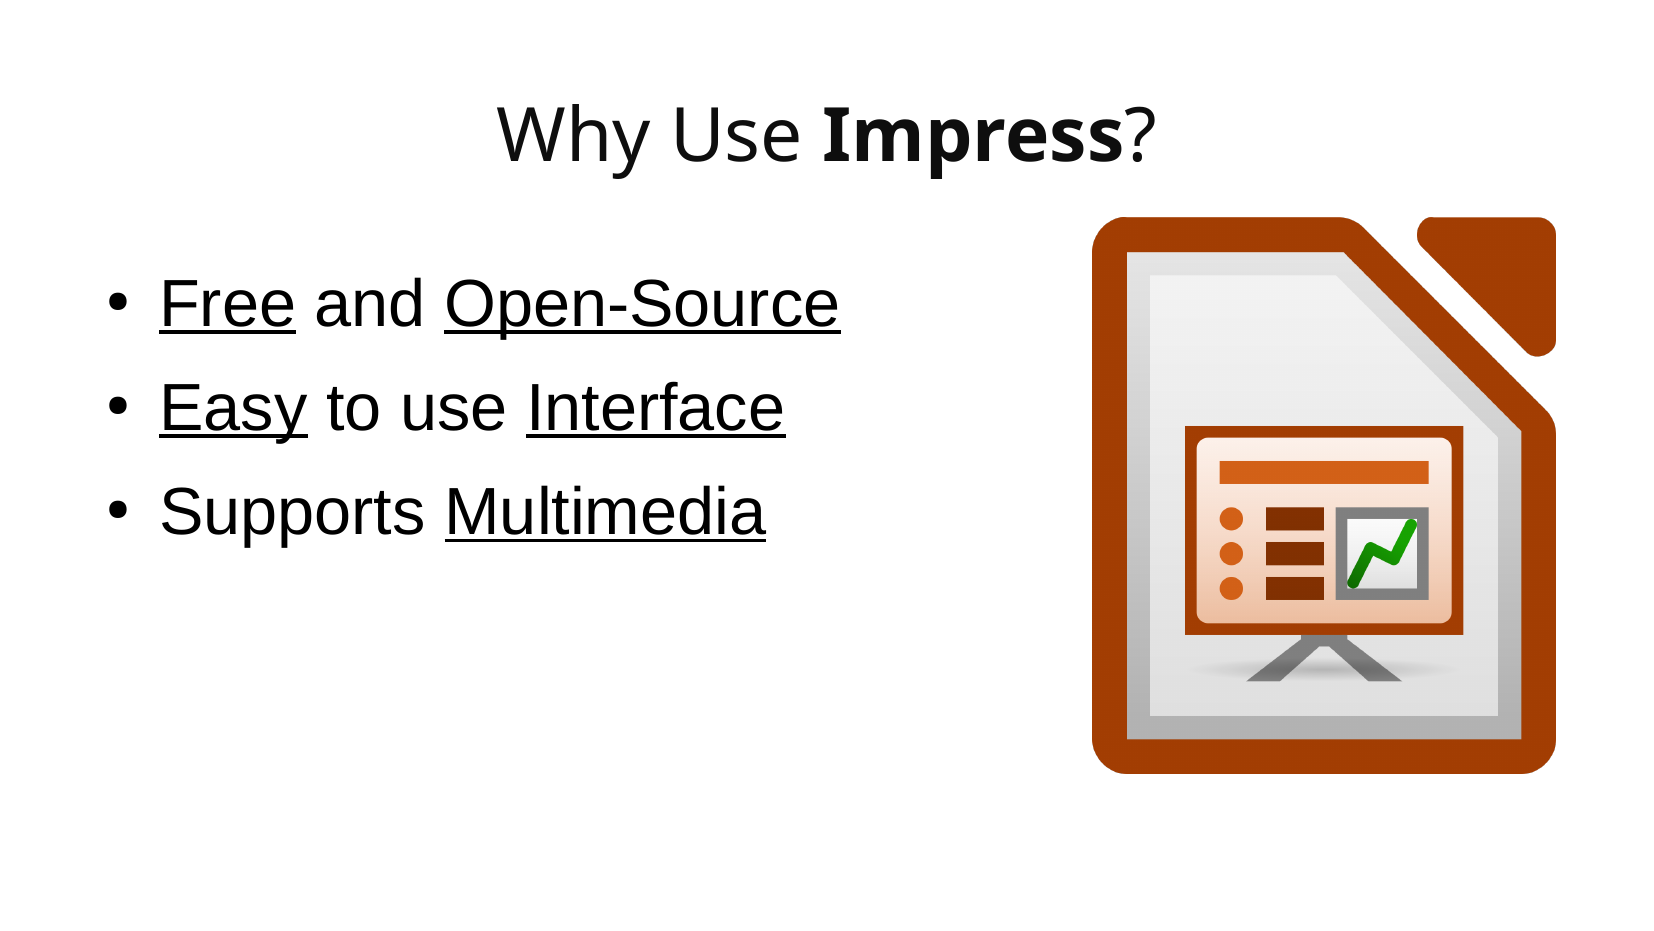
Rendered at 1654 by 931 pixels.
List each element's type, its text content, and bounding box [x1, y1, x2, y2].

list Free and Open-Source Easy to use Interface Supports Multimedia [88, 265, 1577, 806]
picture [1092, 217, 1556, 774]
title Why Use Impress? [82, 37, 1571, 193]
